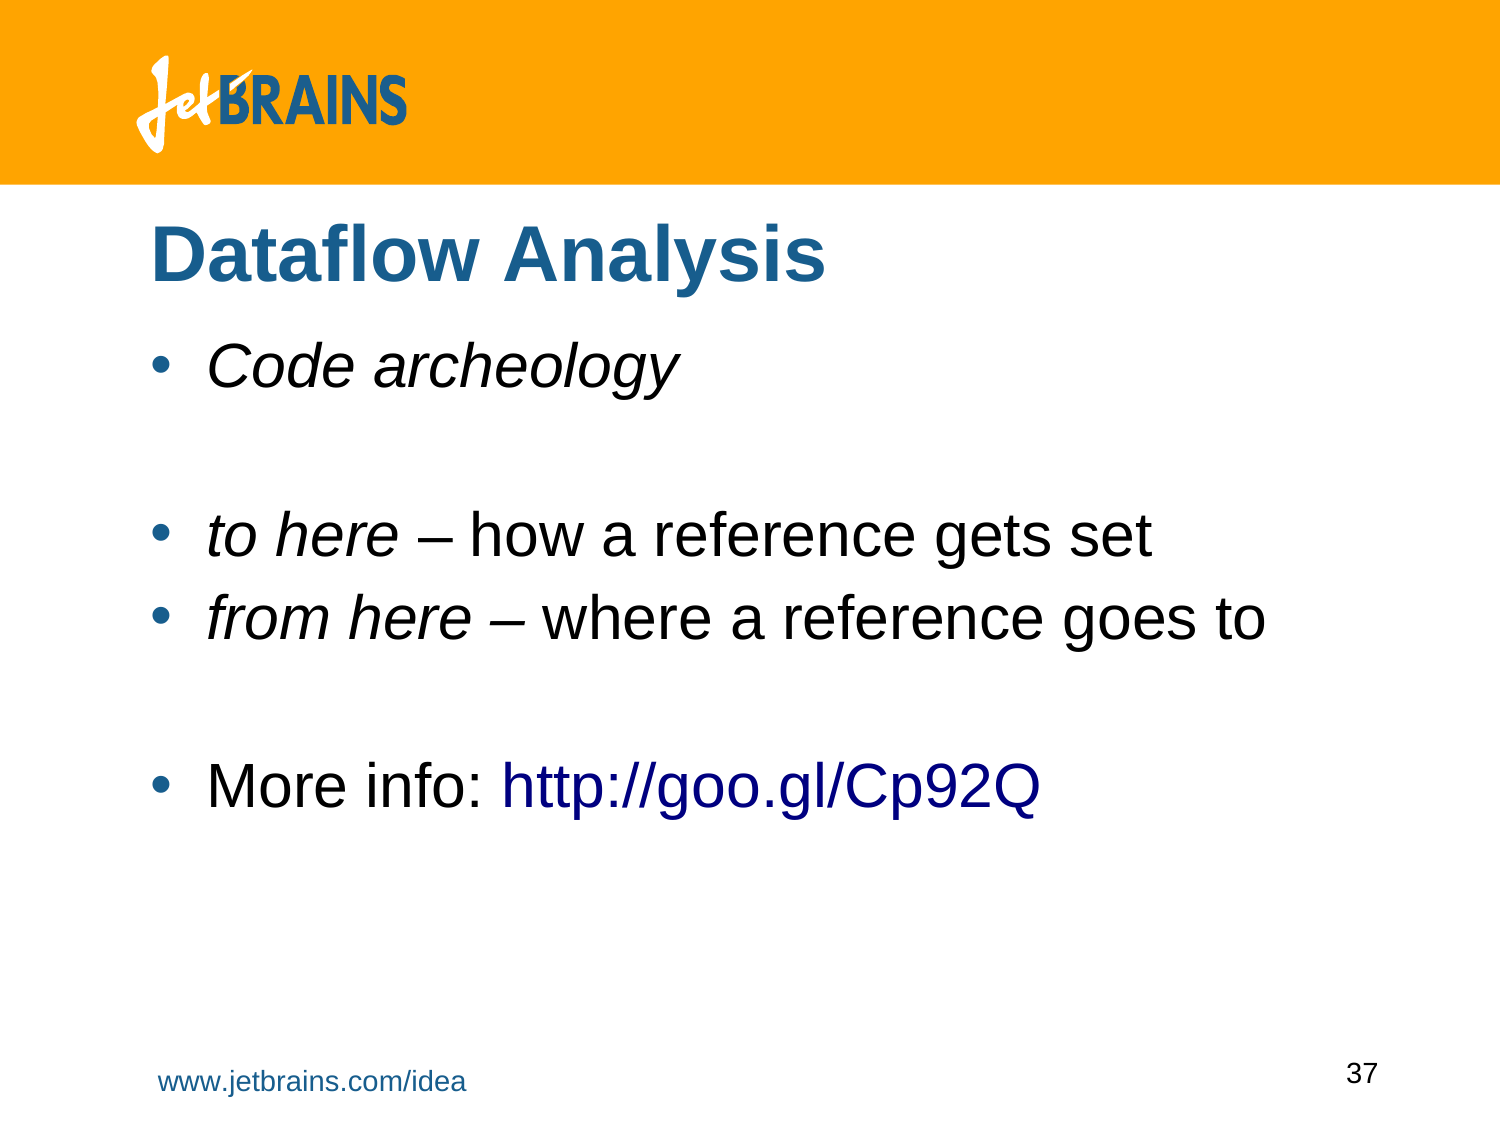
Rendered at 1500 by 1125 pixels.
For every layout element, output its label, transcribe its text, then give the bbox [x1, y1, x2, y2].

title Dataflow Analysis [135, 194, 1377, 305]
list Code archeology to here – how a reference gets set from here – where a reference goes to More info: http://goo.gl/Cp92Q [135, 326, 1377, 1069]
